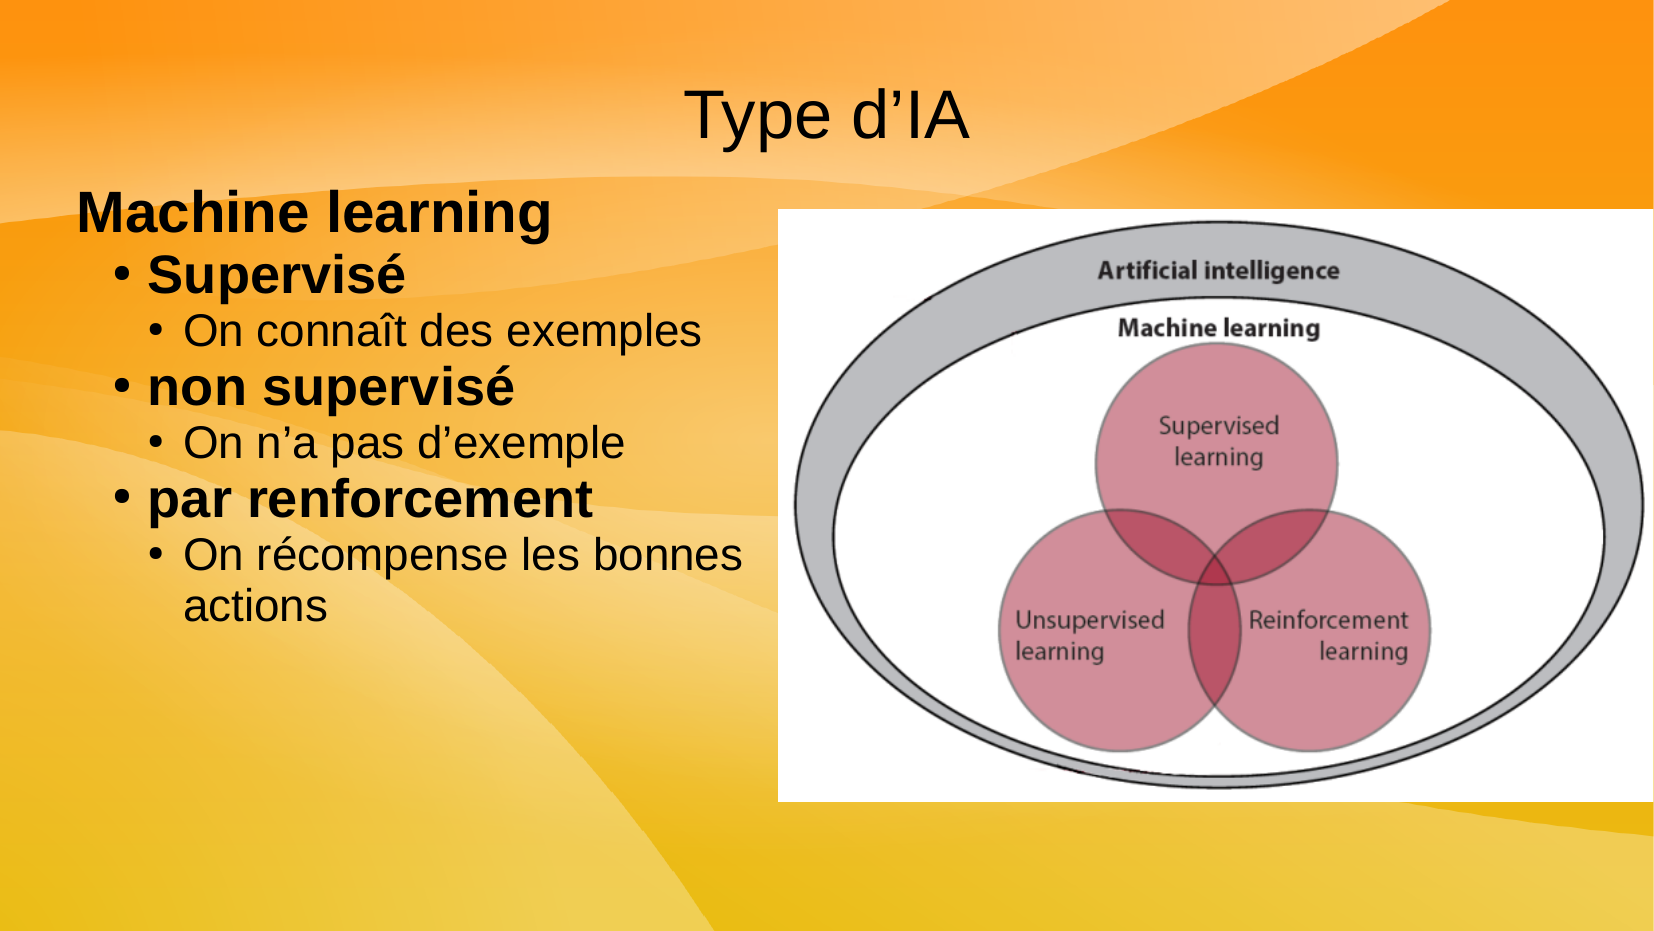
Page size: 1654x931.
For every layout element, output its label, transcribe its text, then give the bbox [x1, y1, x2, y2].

subtitle Machine learning Supervisé On connaît des exemples non supervisé On n’a pas d’exemple par renforcement On récompense les bonnes actions [76, 179, 1565, 928]
picture [0, 0, 1654, 931]
title Type d’IA [82, 37, 1571, 193]
